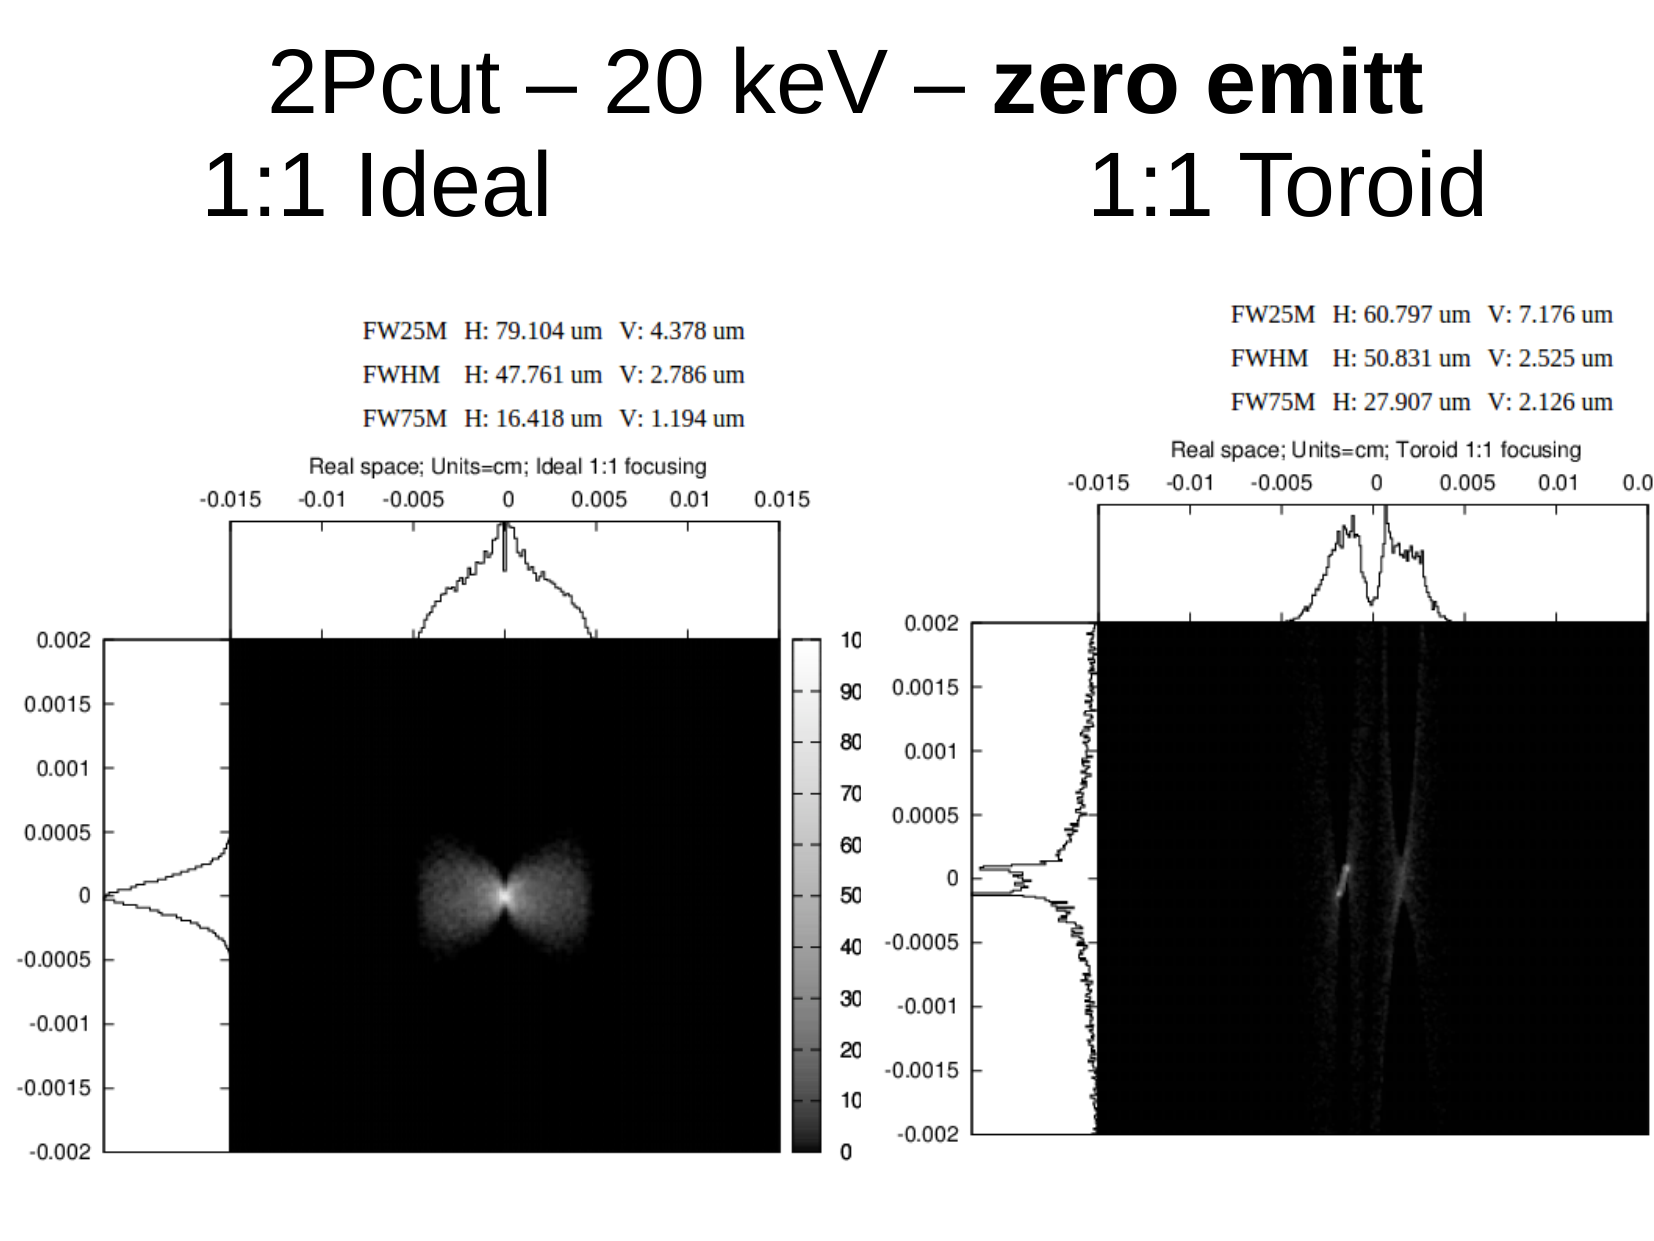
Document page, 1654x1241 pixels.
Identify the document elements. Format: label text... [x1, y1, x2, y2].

picture [15, 269, 1654, 1183]
title 2Pcut – 20 keV – zero emitt 1:1 Ideal 1:1 Toroid [101, 30, 1591, 238]
